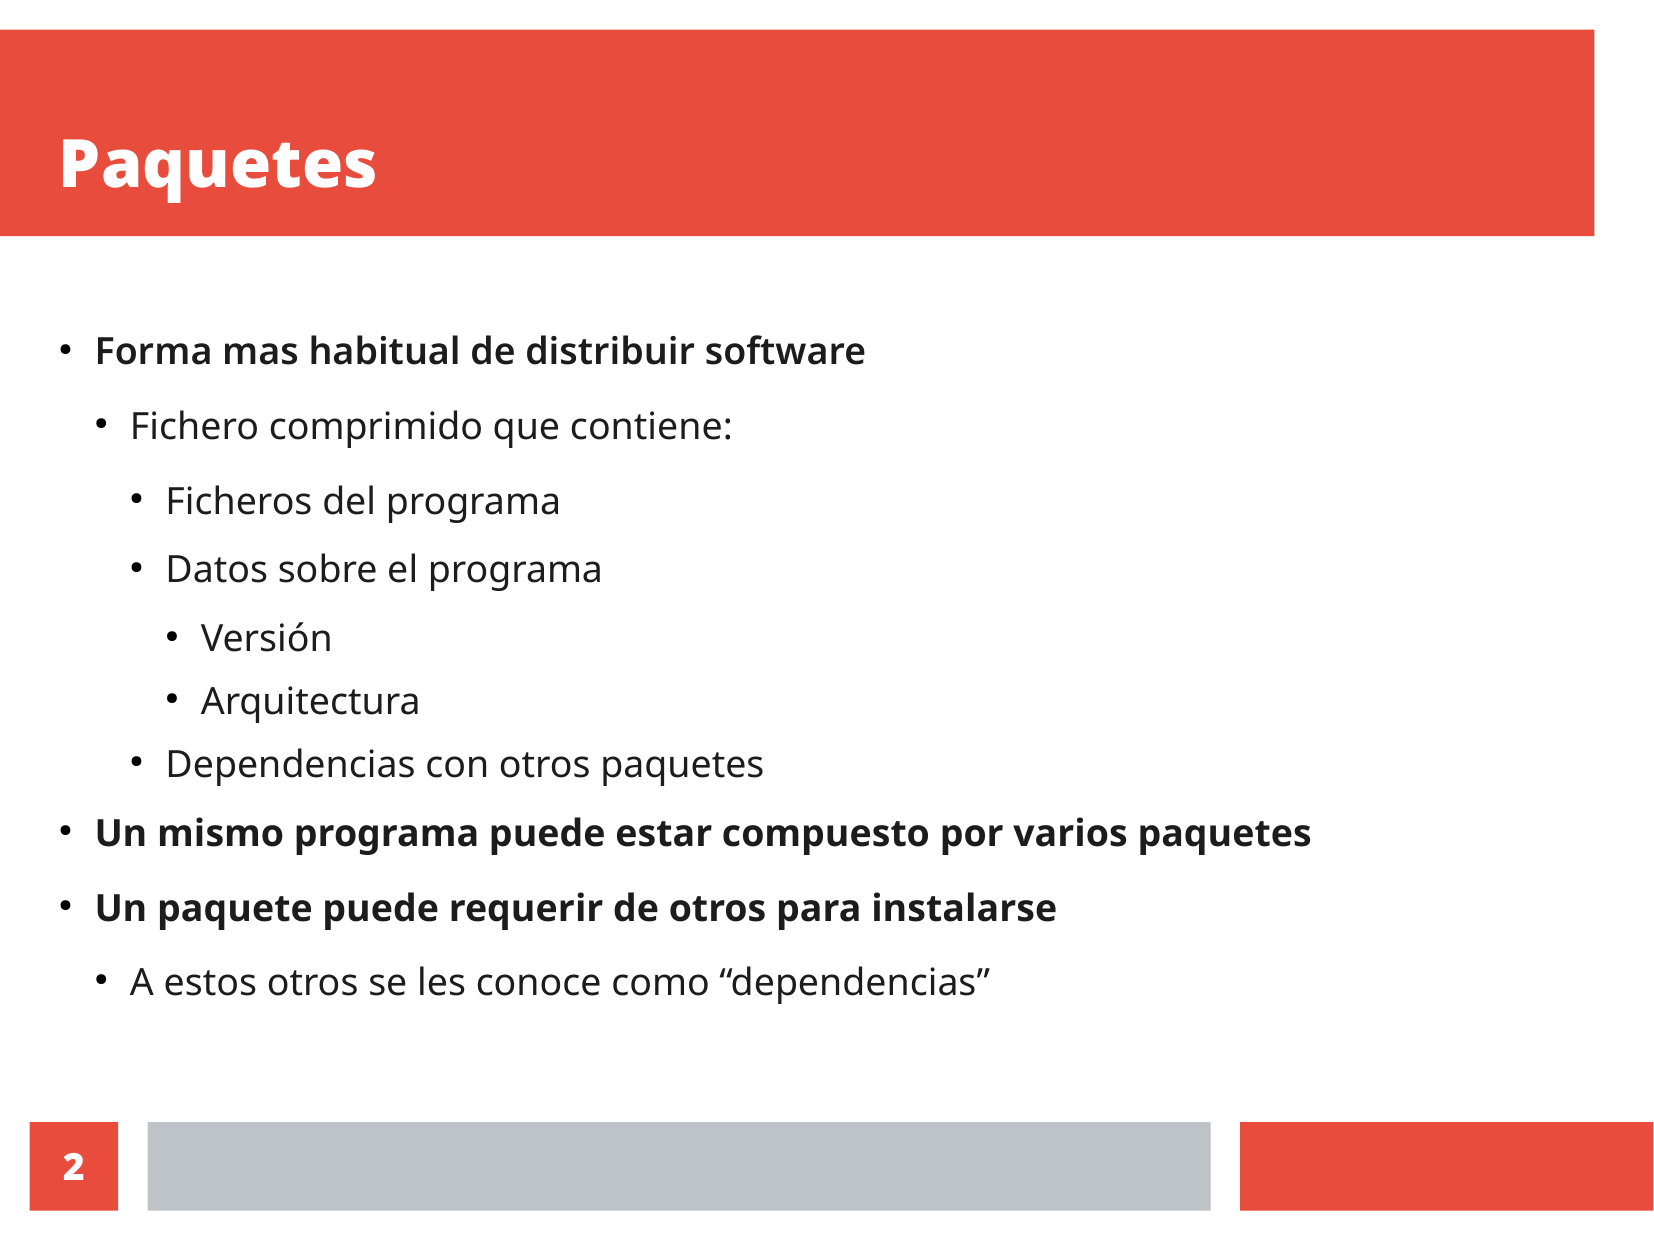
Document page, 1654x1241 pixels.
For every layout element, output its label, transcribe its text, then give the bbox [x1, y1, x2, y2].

title Paquetes [59, 59, 1595, 207]
list Forma mas habitual de distribuir software Fichero comprimido que contiene: Ficheros del programa Datos sobre el programa Versión Arquitectura Dependencias con otros paquetes Un mismo programa puede estar compuesto por varios paquetes Un paquete puede requerir de otros para instalarse A estos otros se les conoce como “dependencias” [59, 324, 1565, 1093]
